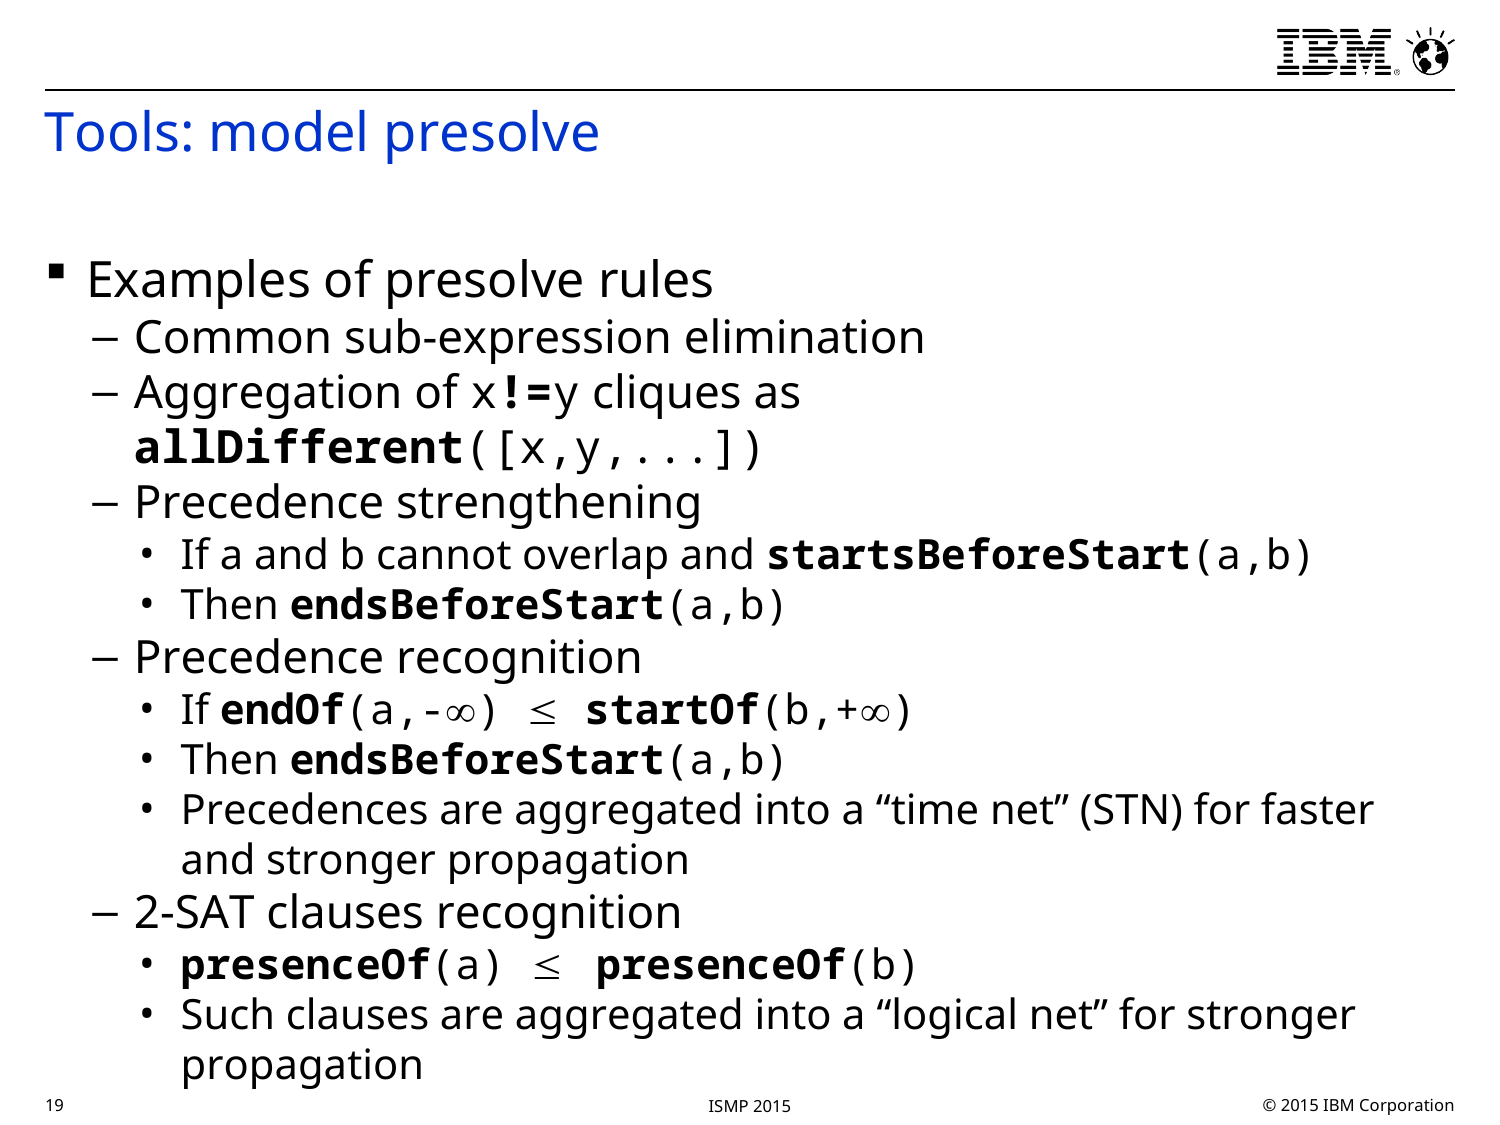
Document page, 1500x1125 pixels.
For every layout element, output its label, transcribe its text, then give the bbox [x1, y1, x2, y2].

list Examples of presolve rules Common sub-expression elimination Aggregation of x!=y cliques as allDifferent([x,y,...]) Precedence strengthening If a and b cannot overlap and startsBeforeStart(a,b) Then endsBeforeStart(a,b) Precedence recognition If endOf(a,-)  startOf(b,+) Then endsBeforeStart(a,b) Precedences are aggregated into a “time net” (STN) for faster and stronger propagation 2-SAT clauses recognition presenceOf(a)  presenceOf(b) Such clauses are aggregated into a “logical net” for stronger propagation [29, 239, 1455, 1125]
title Tools: model presolve [29, 97, 1455, 203]
picture [1260, 10, 1468, 90]
